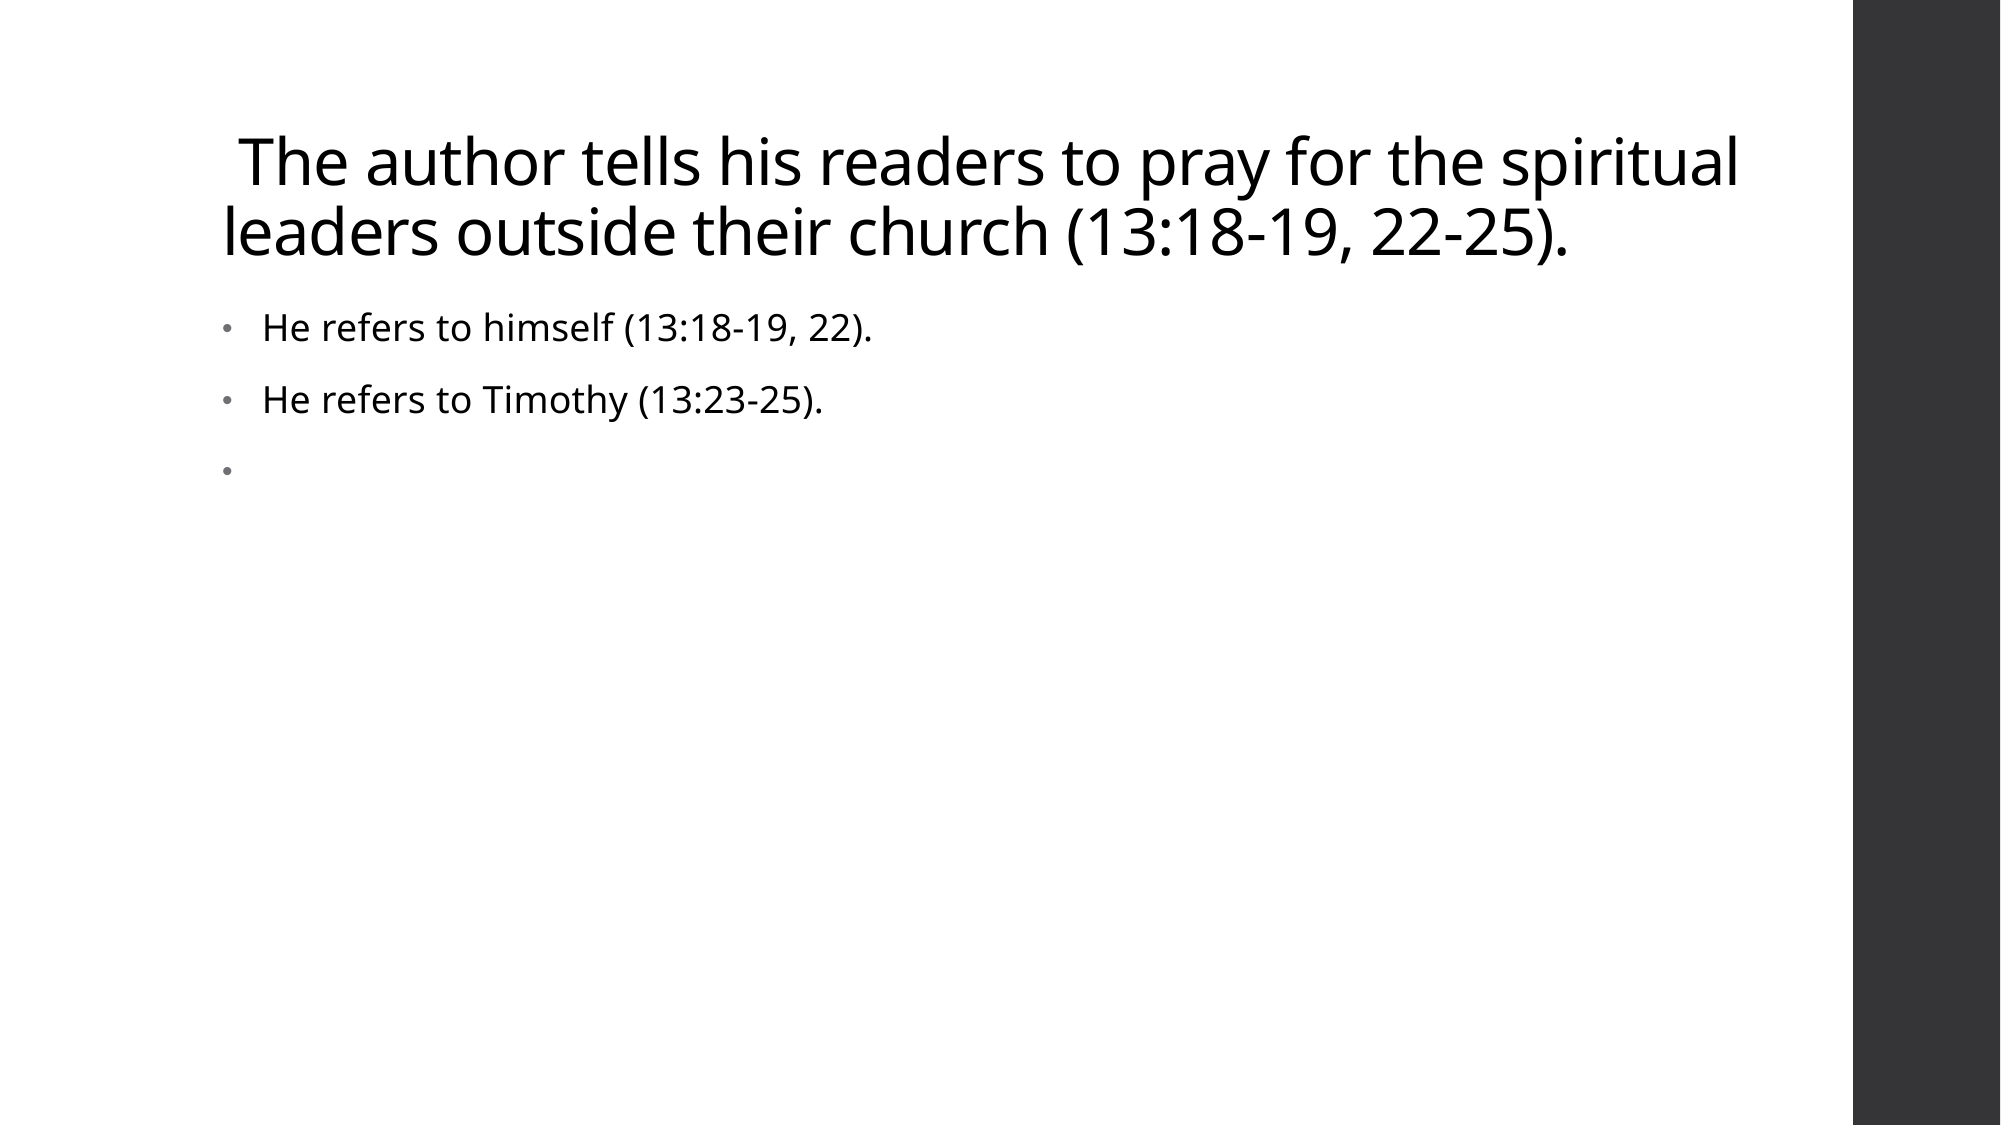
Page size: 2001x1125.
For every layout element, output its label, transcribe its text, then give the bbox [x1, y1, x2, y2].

title The author tells his readers to pray for the spiritual leaders outside their church (13:18-19, 22-25). [206, 60, 1797, 278]
list He refers to himself (13:18-19, 22). He refers to Timothy (13:23-25). [206, 299, 1617, 1014]
